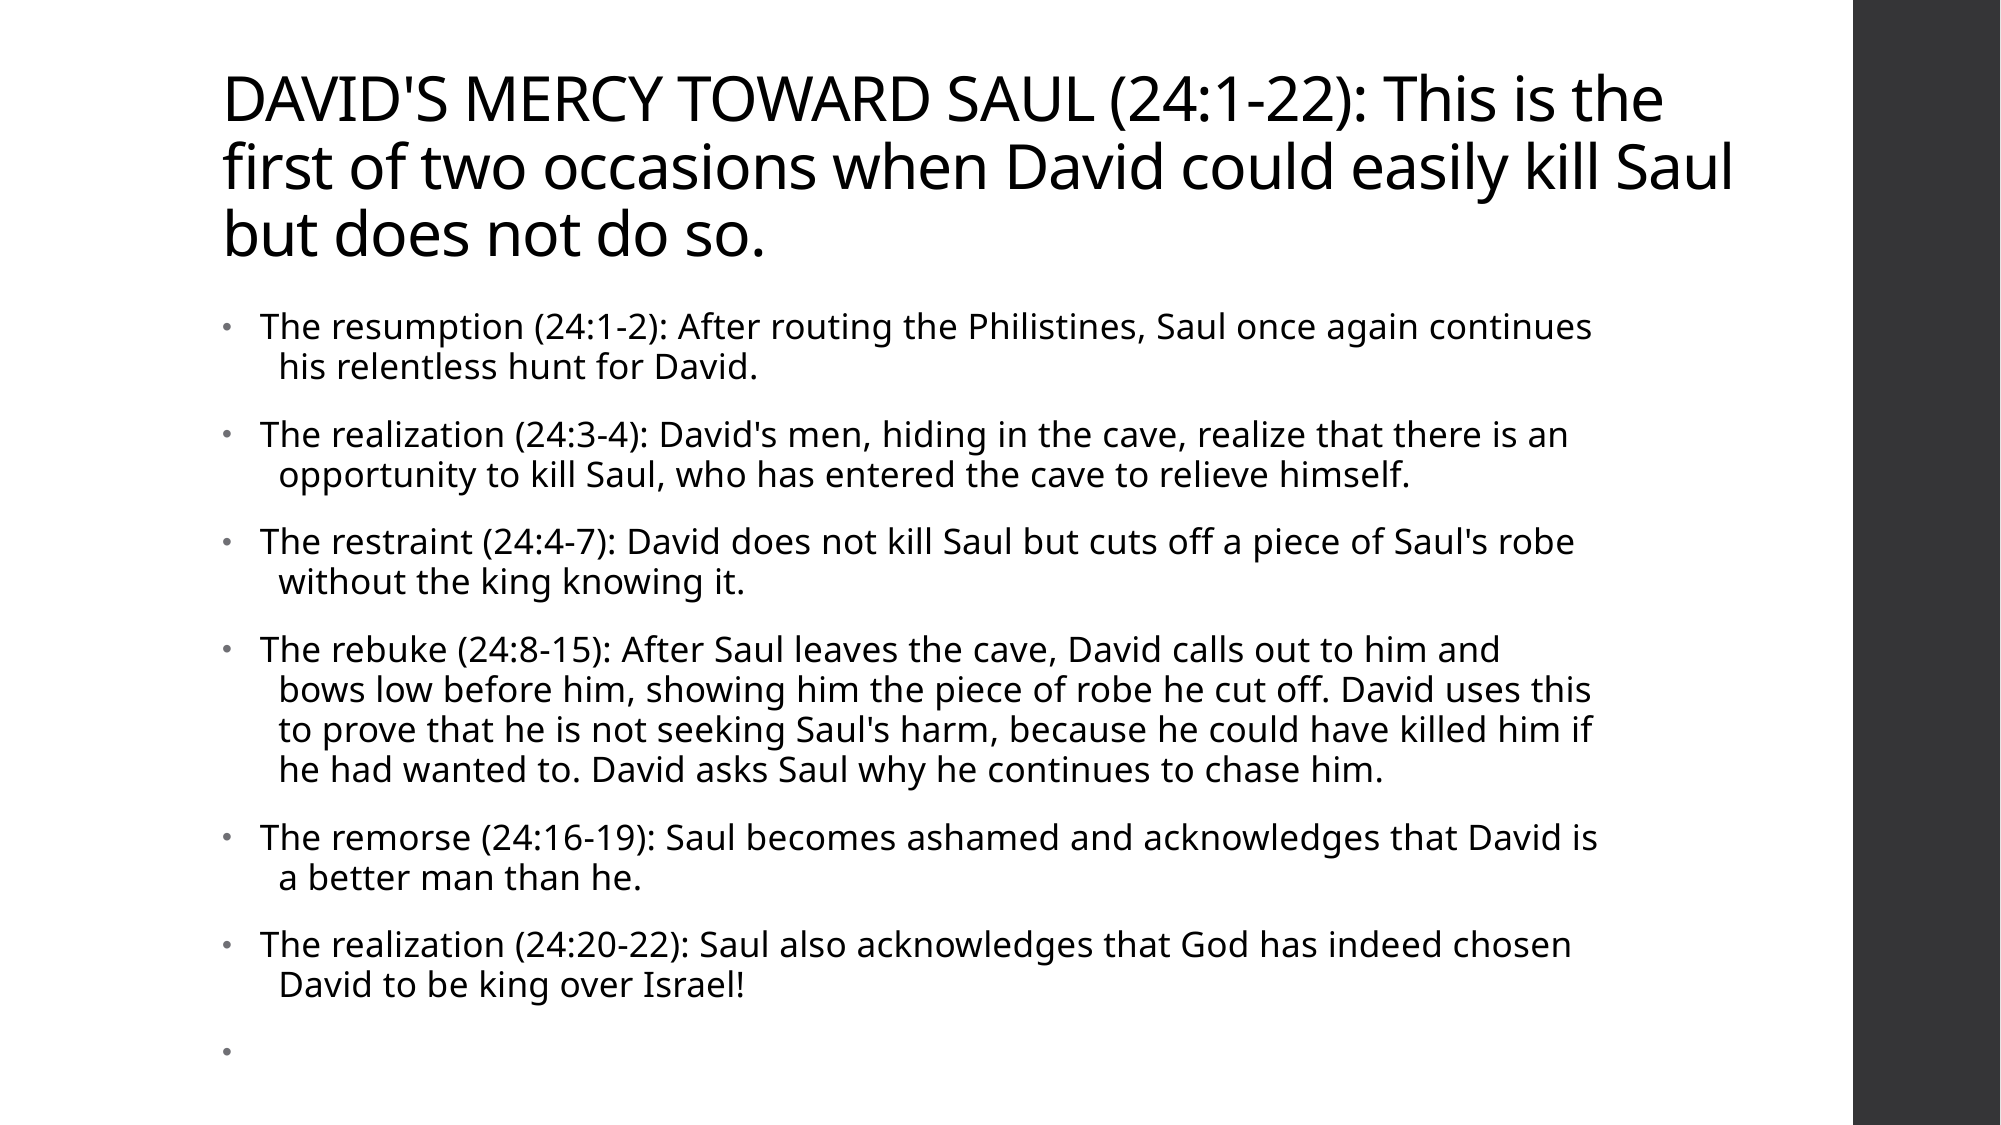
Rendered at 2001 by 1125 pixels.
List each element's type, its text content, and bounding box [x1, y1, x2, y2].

list The resumption (24:1-2): After routing the Philistines, Saul once again continues his relentless hunt for David. The realization (24:3-4): David's men, hiding in the cave, realize that there is an opportunity to kill Saul, who has entered the cave to relieve himself. The restraint (24:4-7): David does not kill Saul but cuts off a piece of Saul's robe without the king knowing it. The rebuke (24:8-15): After Saul leaves the cave, David calls out to him and bows low before him, showing him the piece of robe he cut off. David uses this to prove that he is not seeking Saul's harm, because he could have killed him if he had wanted to. David asks Saul why he continues to chase him. The remorse (24:16-19): Saul becomes ashamed and acknowledges that David is a better man than he. The realization (24:20-22): Saul also acknowledges that God has indeed chosen David to be king over Israel! [206, 299, 1617, 1014]
title DAVID'S MERCY TOWARD SAUL (24:1-22): This is the first of two occasions when David could easily kill Saul but does not do so. [206, 60, 1797, 278]
